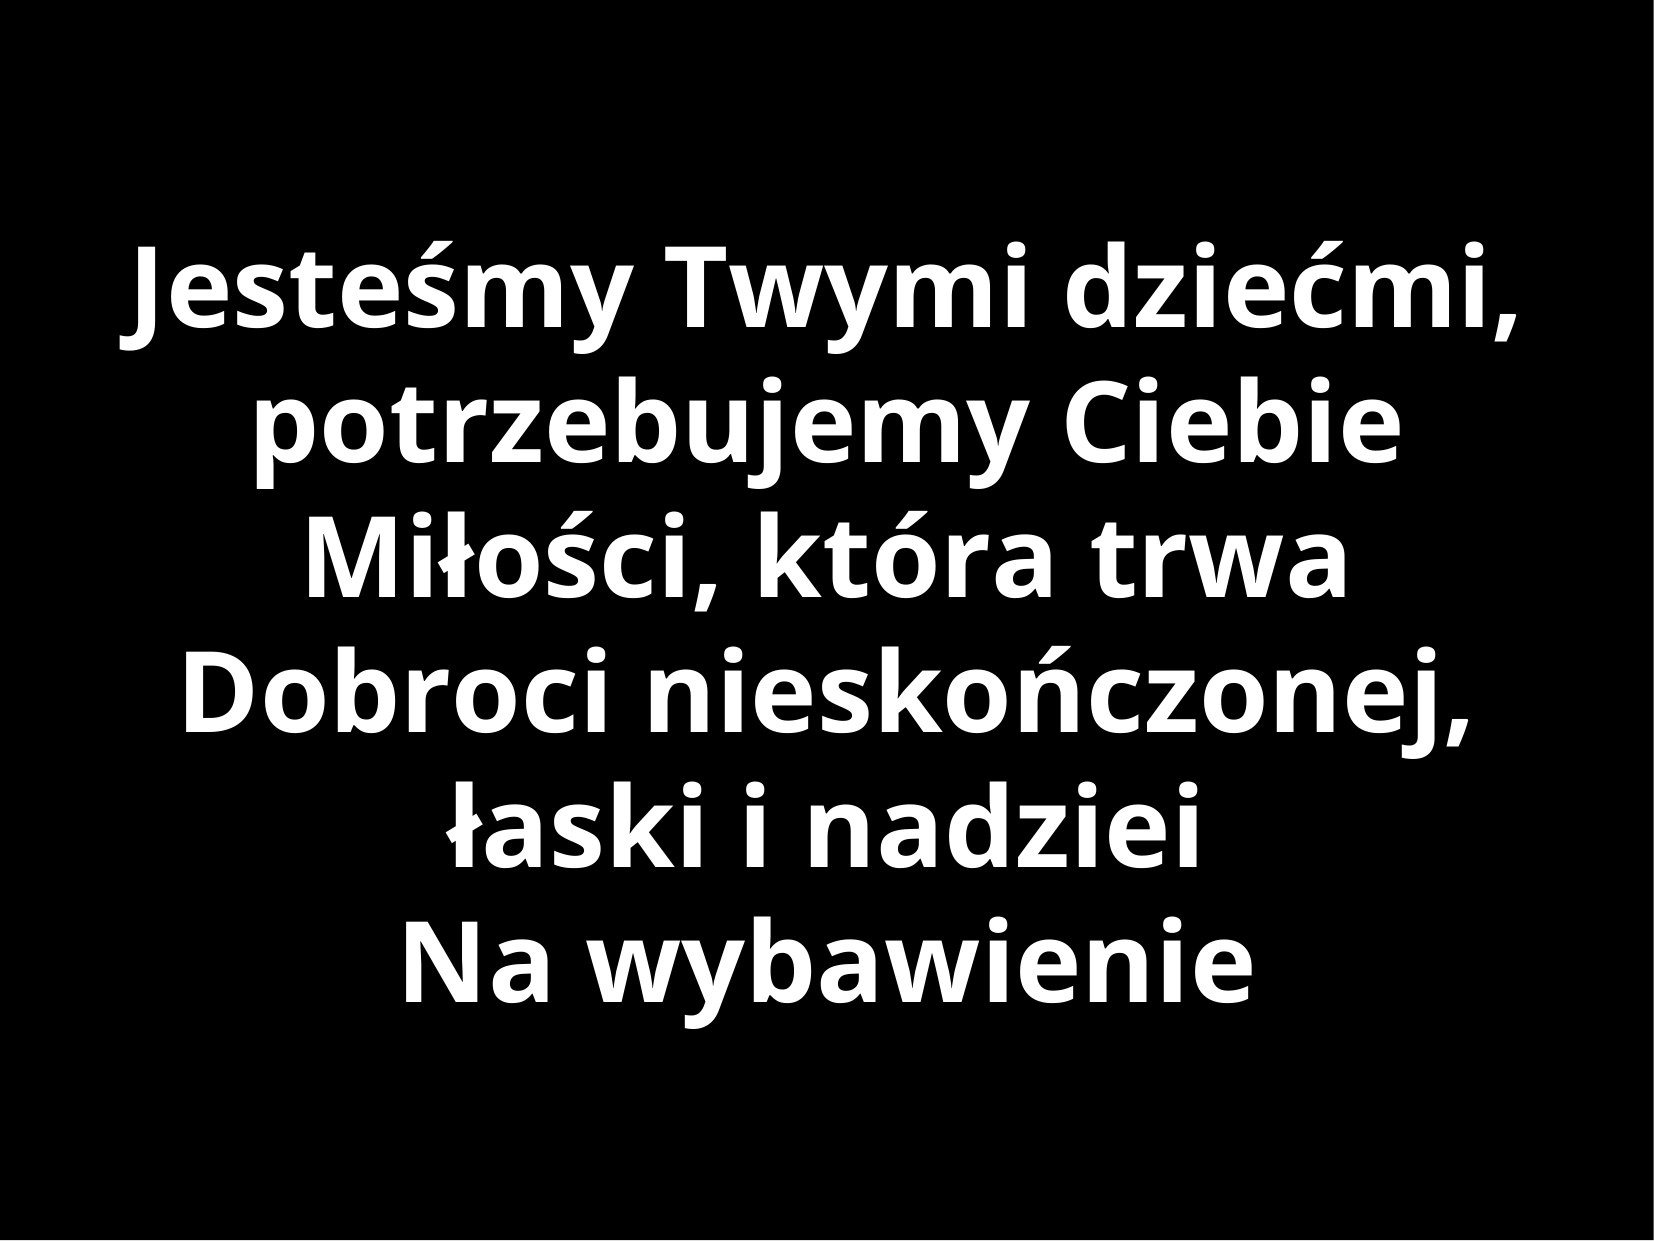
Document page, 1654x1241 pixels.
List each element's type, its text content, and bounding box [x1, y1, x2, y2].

title Jesteśmy Twymi dziećmi, potrzebujemy Ciebie Miłości, która trwa Dobroci nieskończonej, łaski i nadziei Na wybawienie [0, 0, 1654, 1241]
